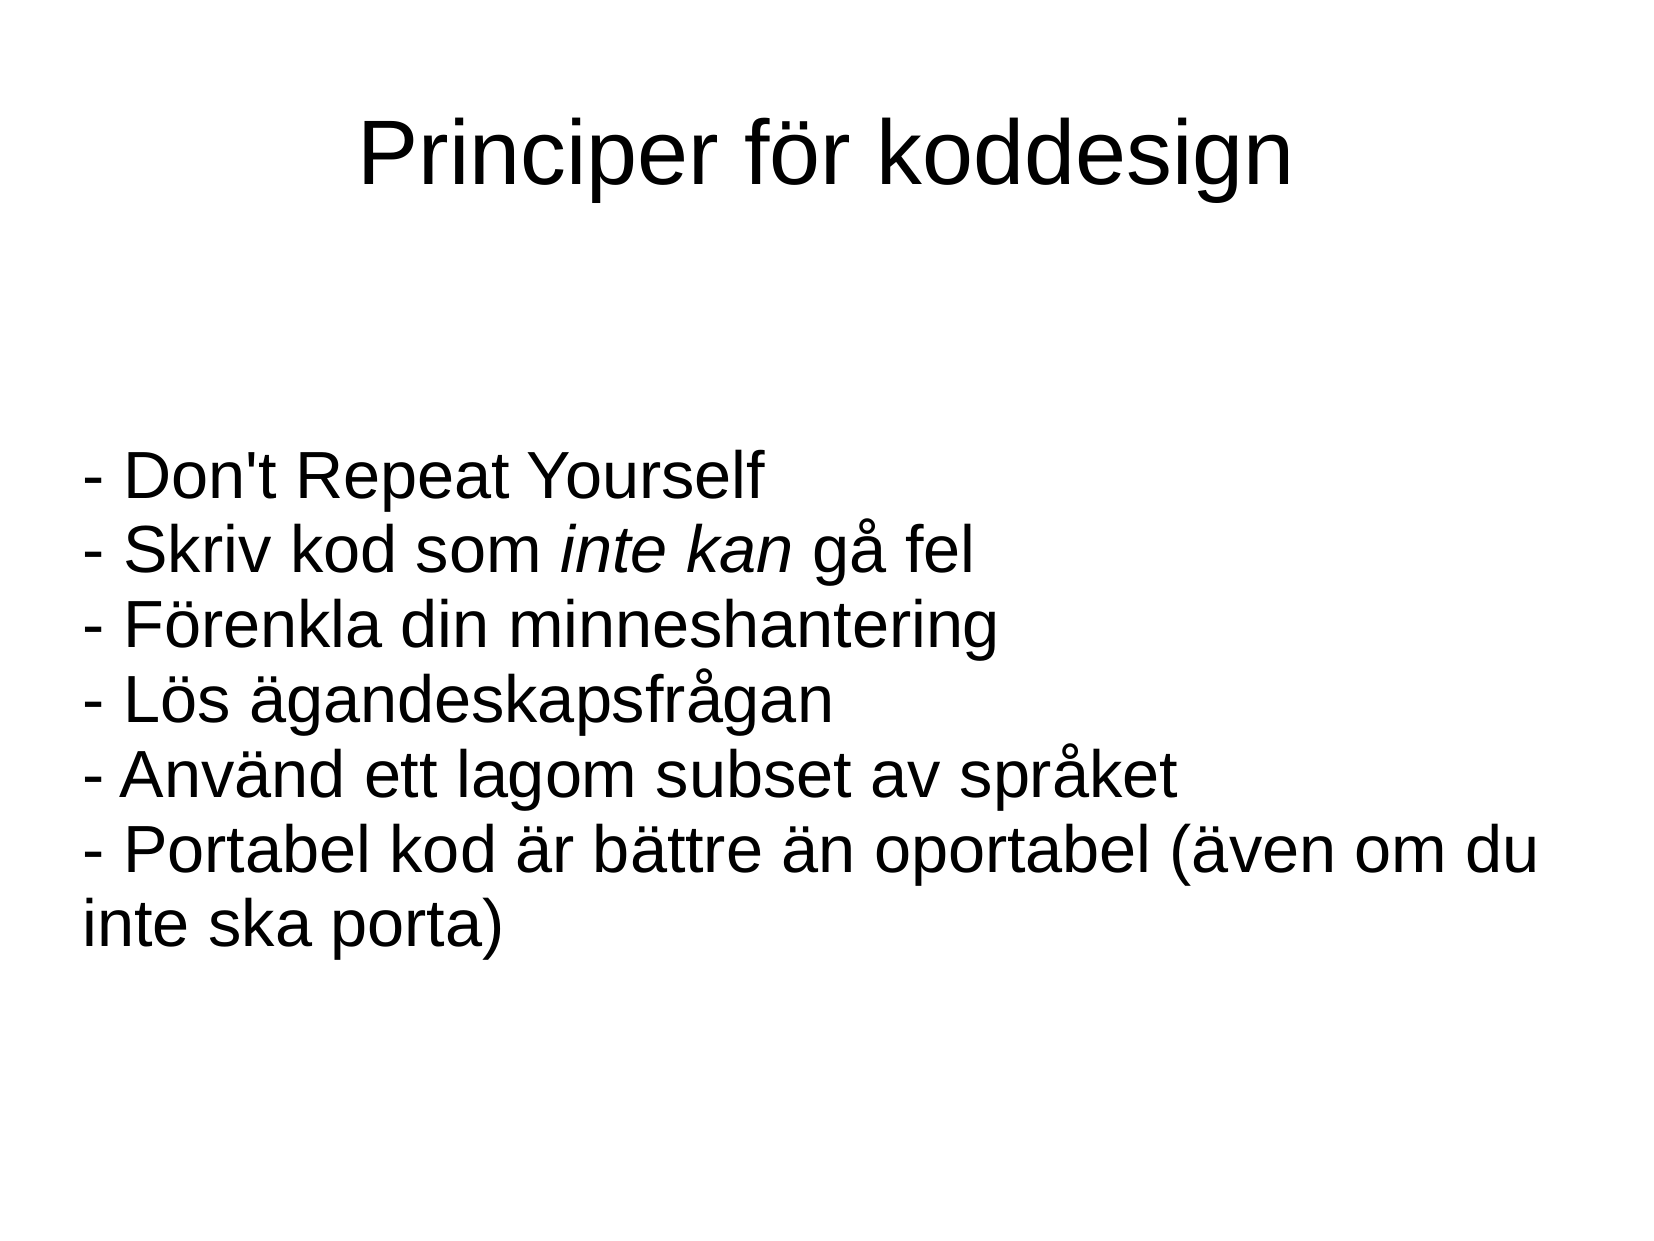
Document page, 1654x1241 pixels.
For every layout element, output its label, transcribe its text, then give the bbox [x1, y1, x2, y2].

subtitle - Don't Repeat Yourself - Skriv kod som inte kan gå fel - Förenkla din minneshantering - Lös ägandeskapsfrågan - Använd ett lagom subset av språket - Portabel kod är bättre än oportabel (även om du inte ska porta) [82, 290, 1571, 1109]
title Principer för koddesign [82, 49, 1571, 257]
